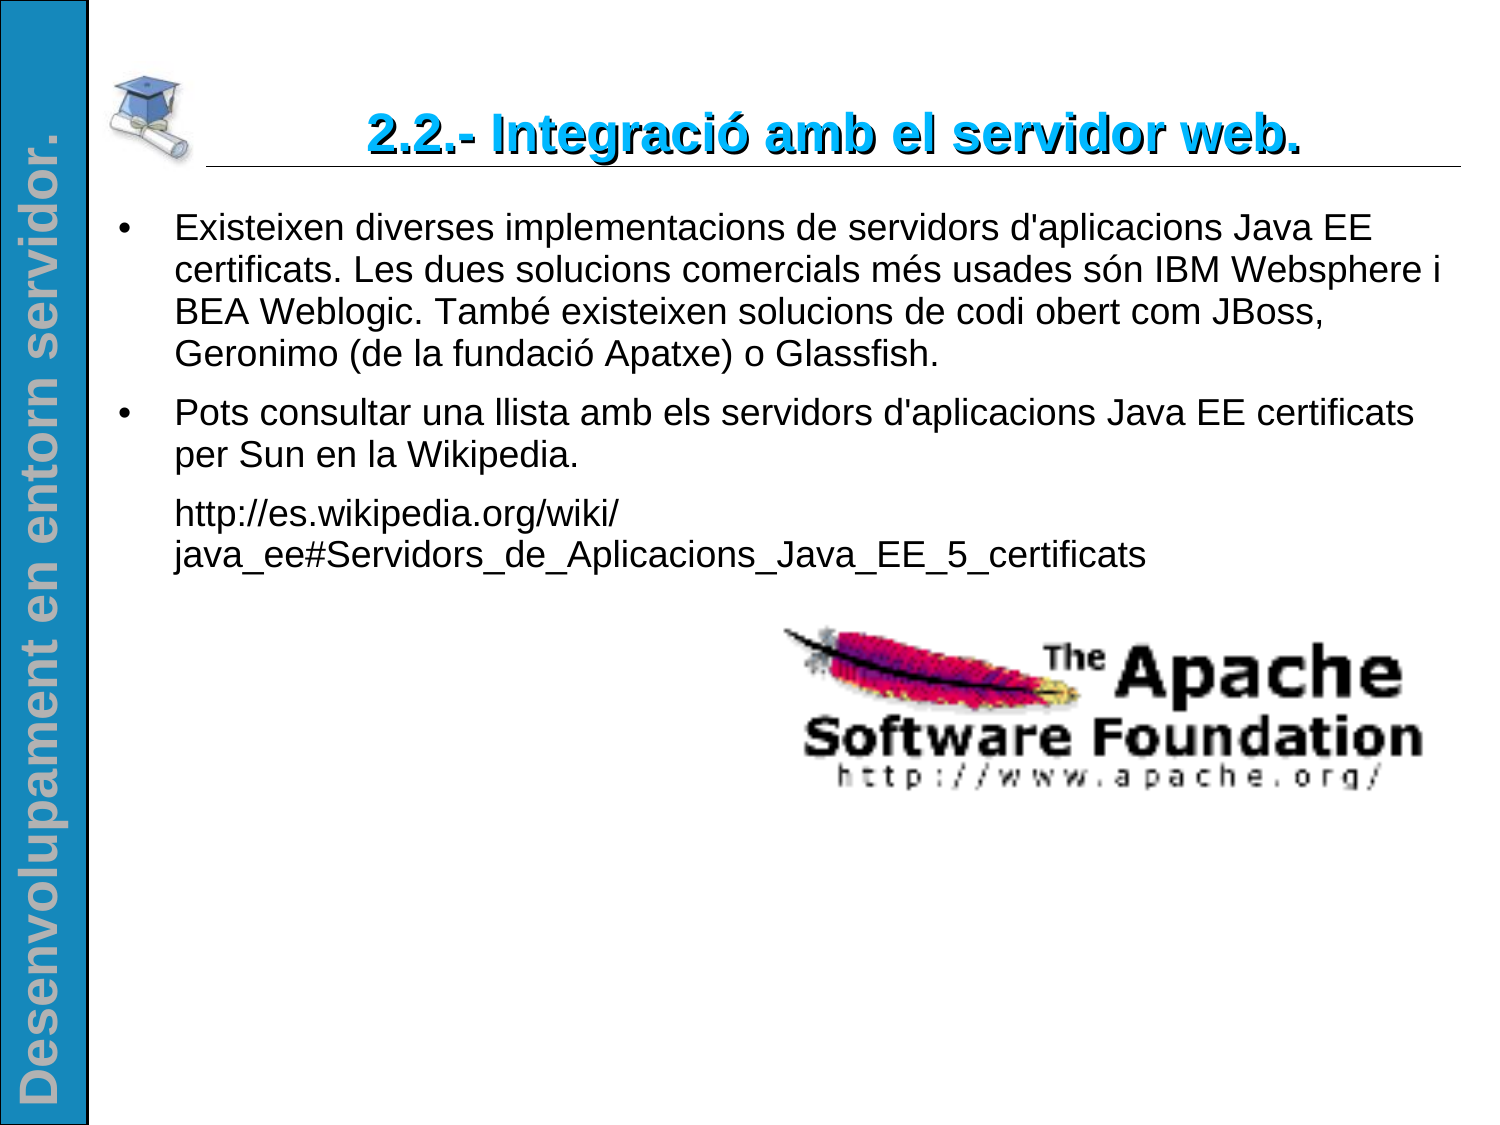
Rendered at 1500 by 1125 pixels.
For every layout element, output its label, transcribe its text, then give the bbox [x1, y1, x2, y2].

picture [765, 620, 1447, 798]
title 2.2.- Integració amb el servidor web. [206, 88, 1447, 178]
list Existeixen diverses implementacions de servidors d'aplicacions Java EE certificats. Les dues solucions comercials més usades són IBM Websphere i BEA Weblogic. També existeixen solucions de codi obert com JBoss, Geronimo (de la fundació Apatxe) o Glassfish. Pots consultar una llista amb els servidors d'aplicacions Java EE certificats per Sun en la Wikipedia. http://es.wikipedia.org/wiki/java_ee#Servidors_de_Aplicacions_Java_EE_5_certificats [118, 206, 1477, 950]
picture [93, 61, 206, 174]
